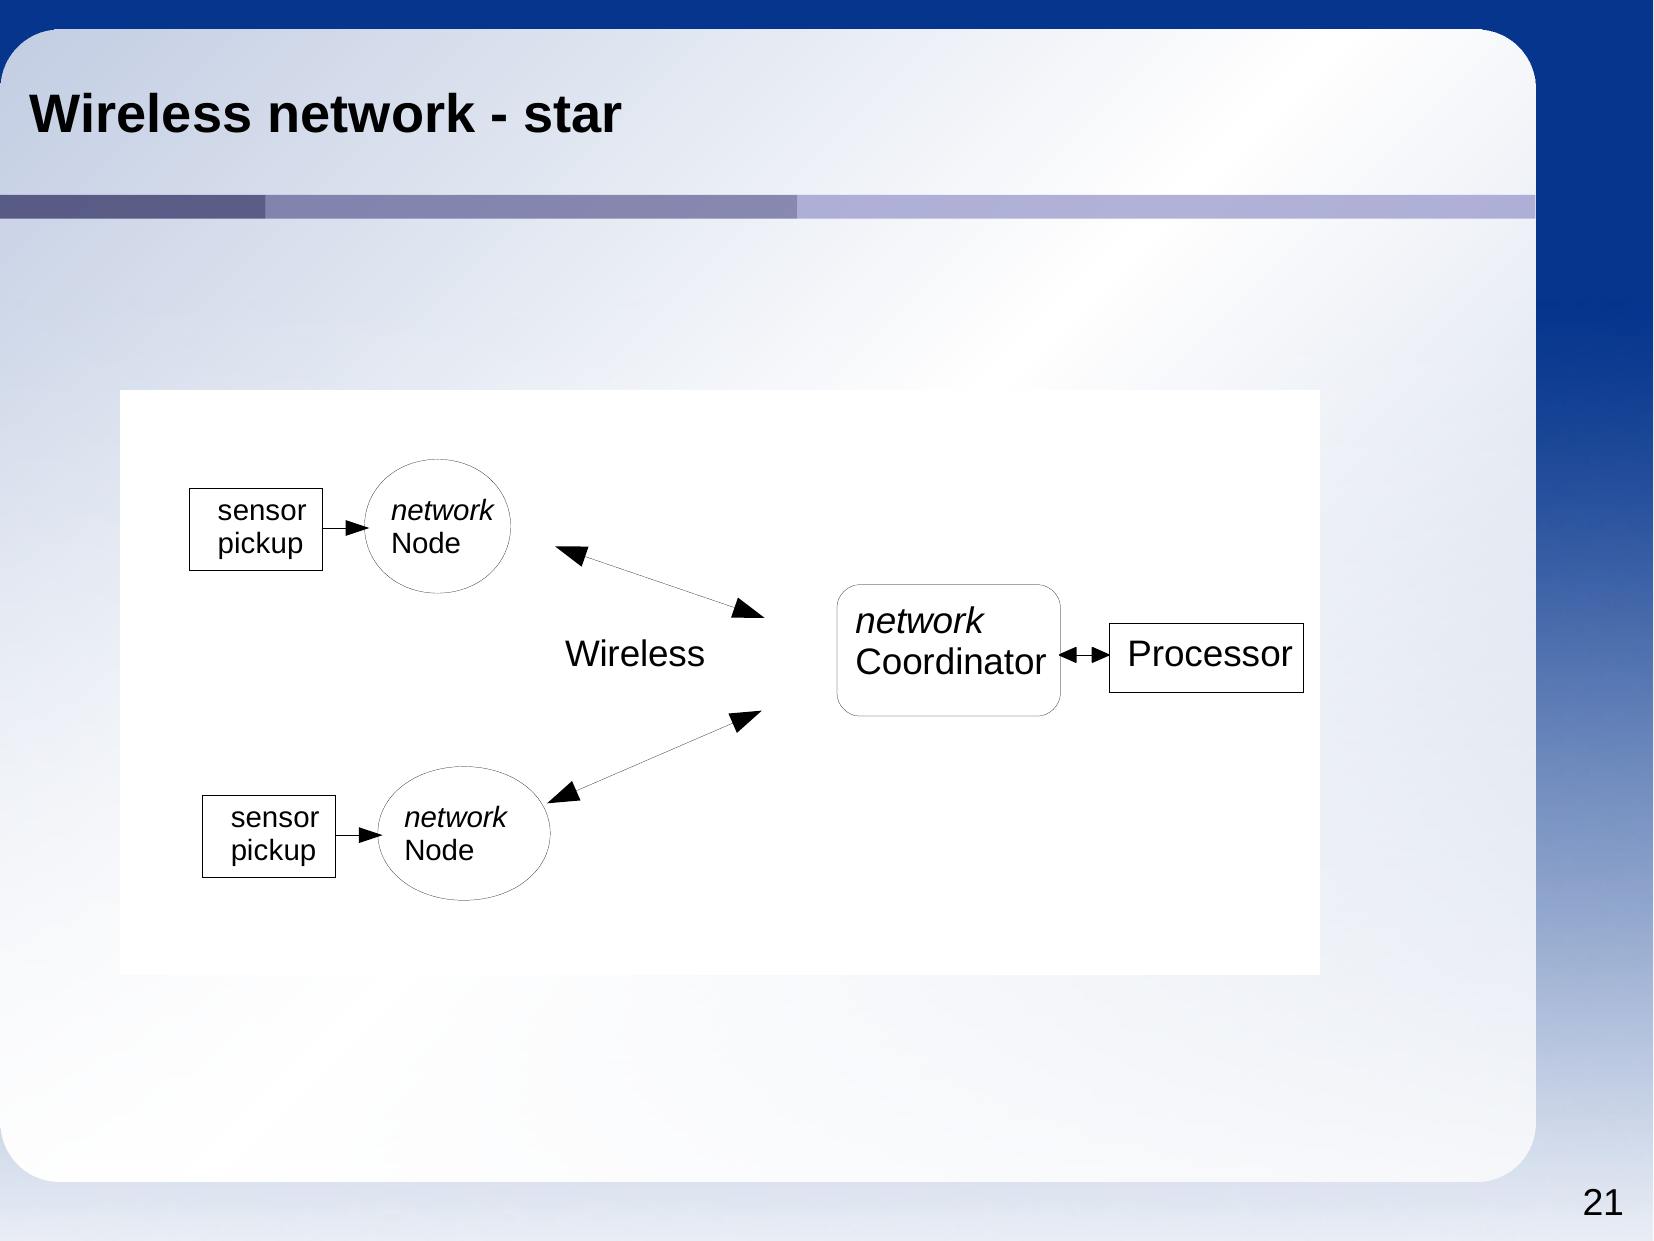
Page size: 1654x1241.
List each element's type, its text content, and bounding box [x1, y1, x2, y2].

chart [120, 390, 1321, 976]
picture [0, 0, 1654, 1241]
title Wireless network - star [29, 49, 1506, 178]
